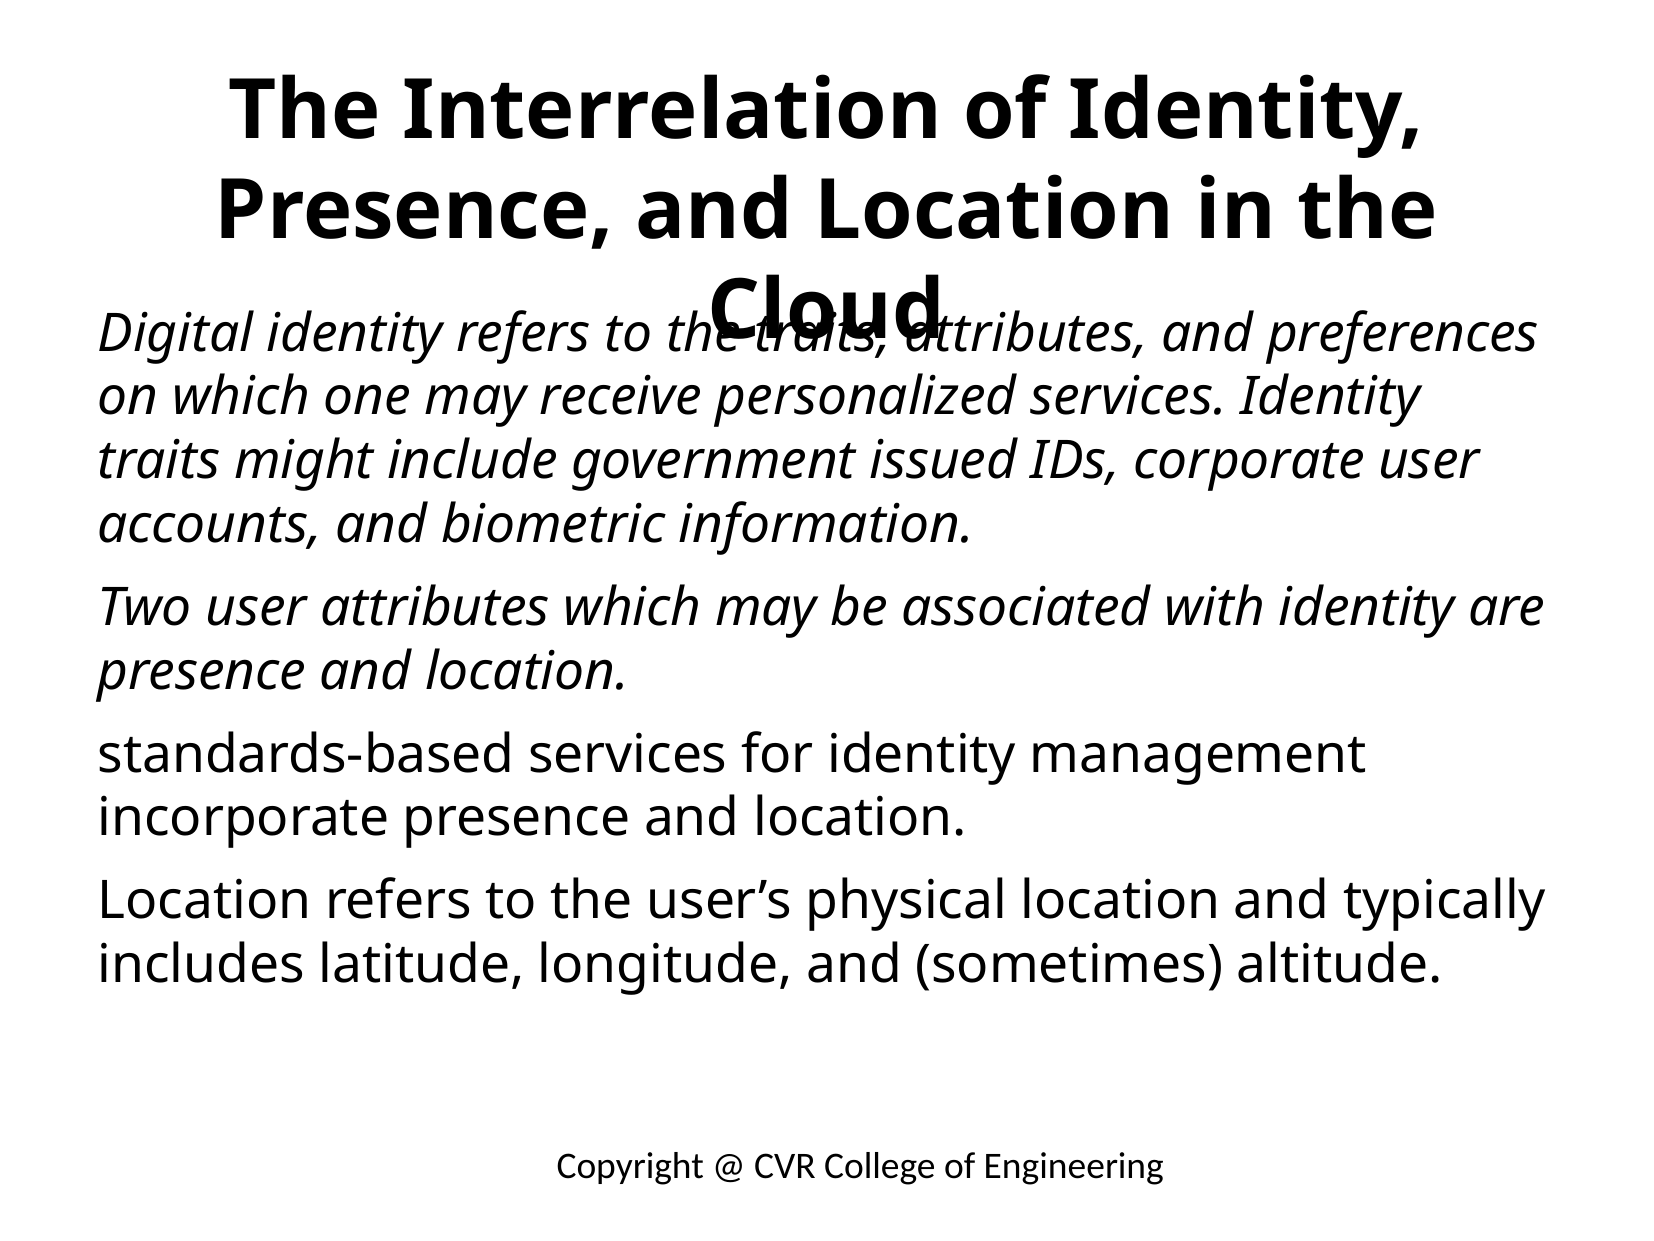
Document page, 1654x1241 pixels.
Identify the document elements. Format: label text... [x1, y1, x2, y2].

title The Interrelation of Identity, Presence, and Location in the Cloud [82, 48, 1571, 258]
list Digital identity refers to the traits, attributes, and preferences on which one may receive personalized services. Identity traits might include government issued IDs, corporate user accounts, and biometric information. Two user attributes which may be associated with identity are presence and location. standards-based services for identity management incorporate presence and location. Location refers to the user’s physical location and typically includes latitude, longitude, and (sometimes) altitude. [82, 290, 1571, 1010]
